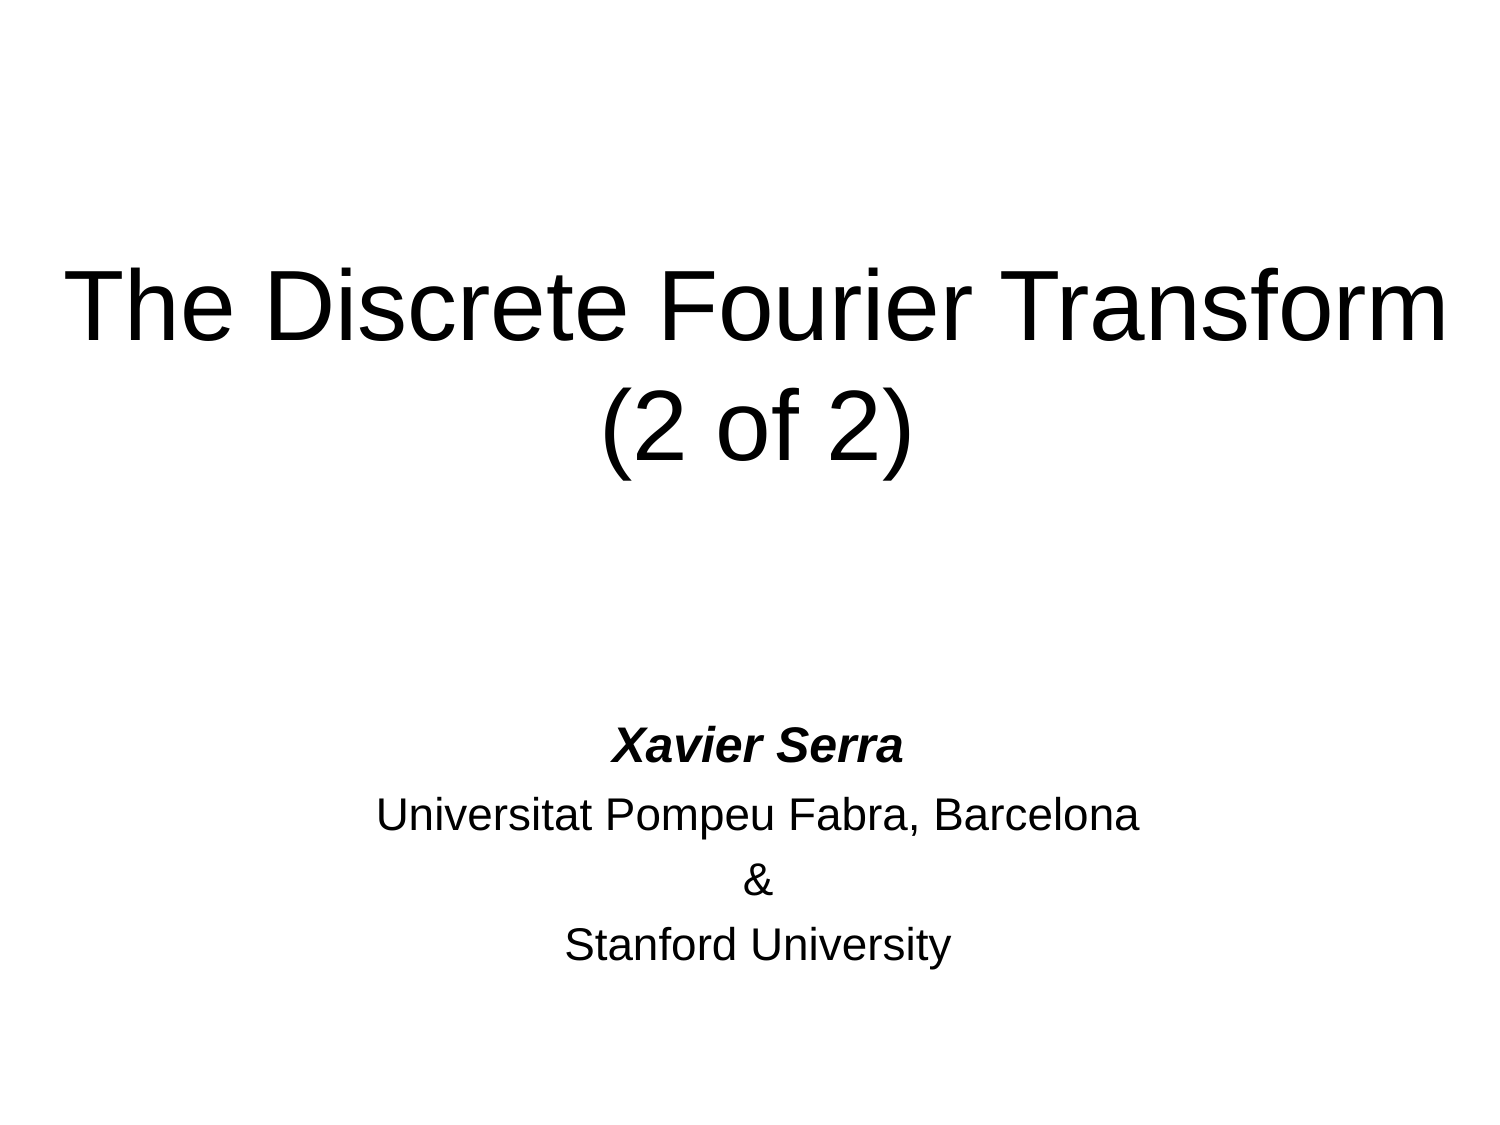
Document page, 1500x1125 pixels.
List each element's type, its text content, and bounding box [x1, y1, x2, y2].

title The Discrete Fourier Transform (2 of 2) [30, 90, 1486, 631]
text_box Xavier Serra Universitat Pompeu Fabra, Barcelona & Stanford University [301, 709, 1215, 995]
